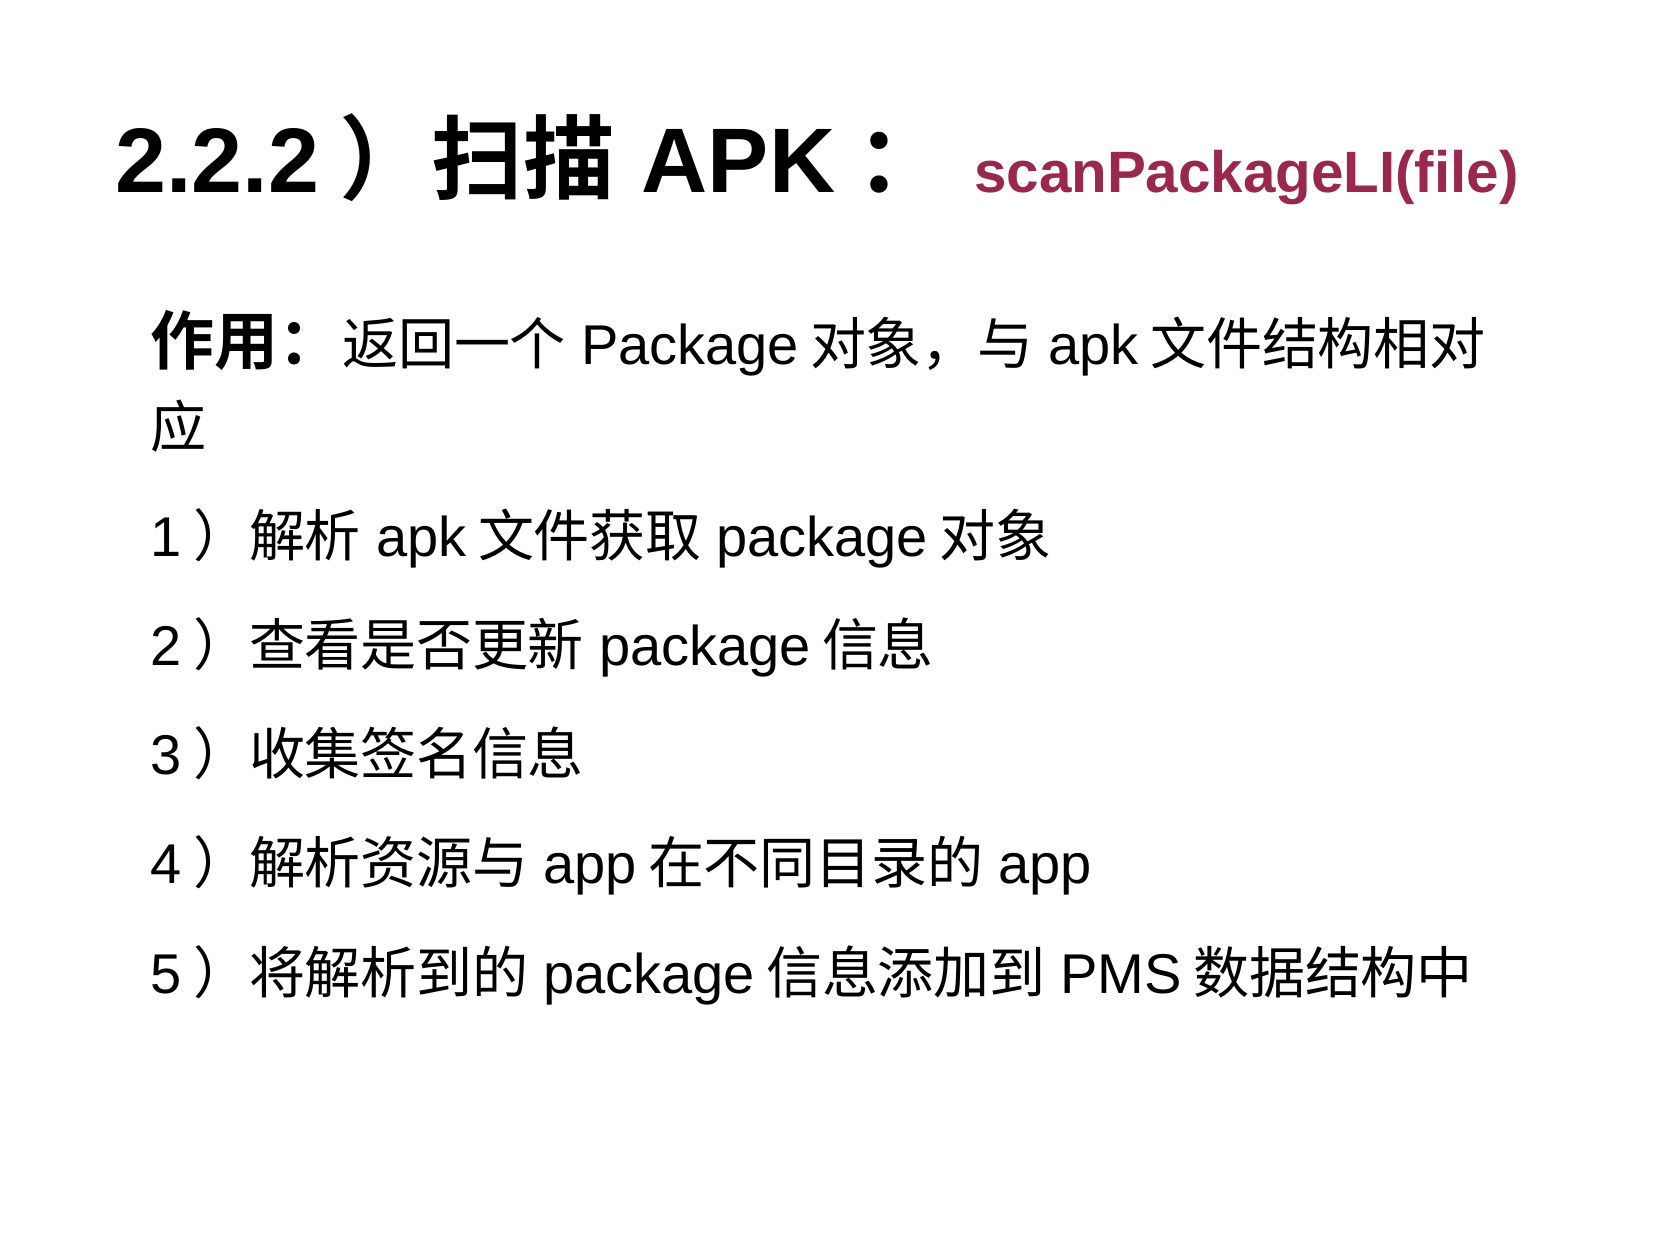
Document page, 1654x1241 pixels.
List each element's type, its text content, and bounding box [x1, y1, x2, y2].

title 2.2.2）扫描APK：scanPackageLI(file) [82, 49, 1571, 257]
list 作用：返回一个Package对象，与apk文件结构相对应 1）解析apk文件获取package对象 2）查看是否更新package信息 3）收集签名信息 4）解析资源与app在不同目录的app 5）将解析到的package信息添加到PMS数据结构中 [82, 290, 1538, 1010]
